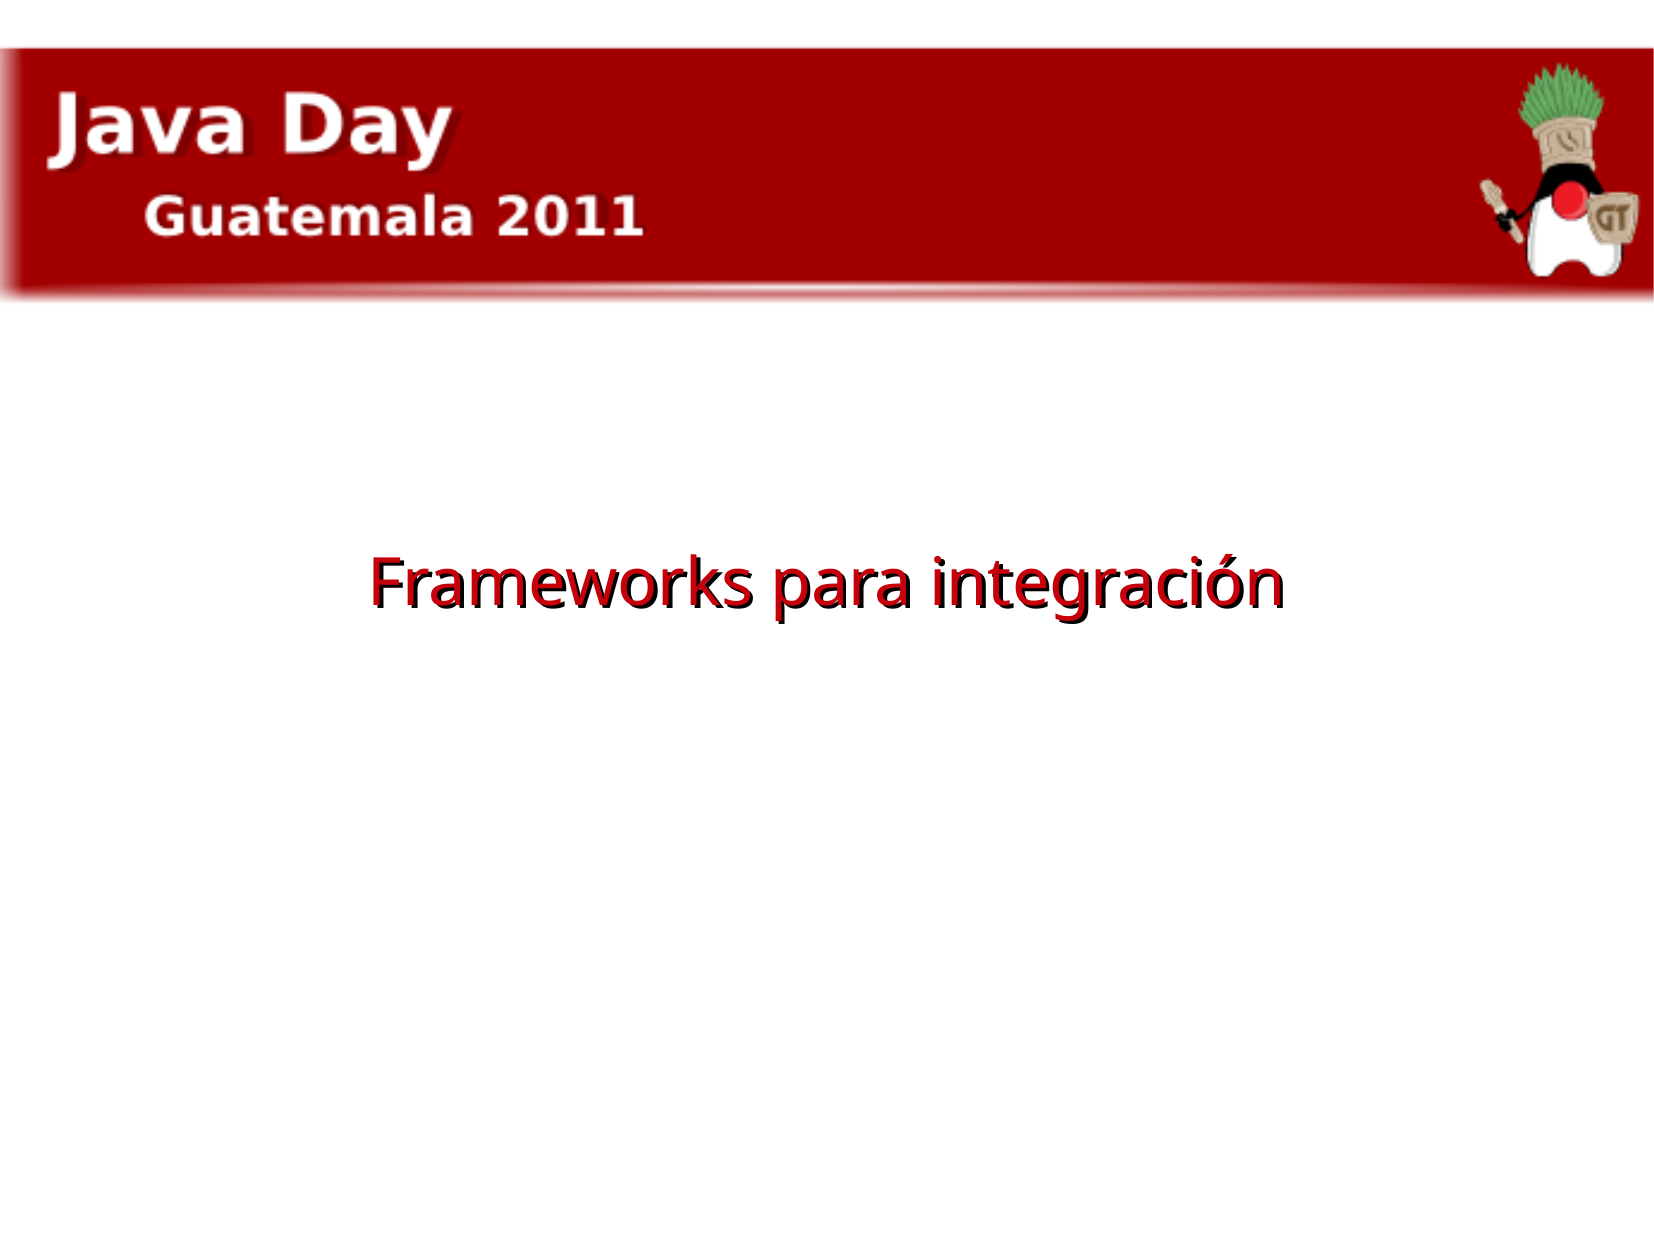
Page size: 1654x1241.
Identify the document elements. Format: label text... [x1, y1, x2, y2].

subtitle Frameworks para integración [82, 49, 1571, 1109]
picture [0, 0, 1654, 308]
